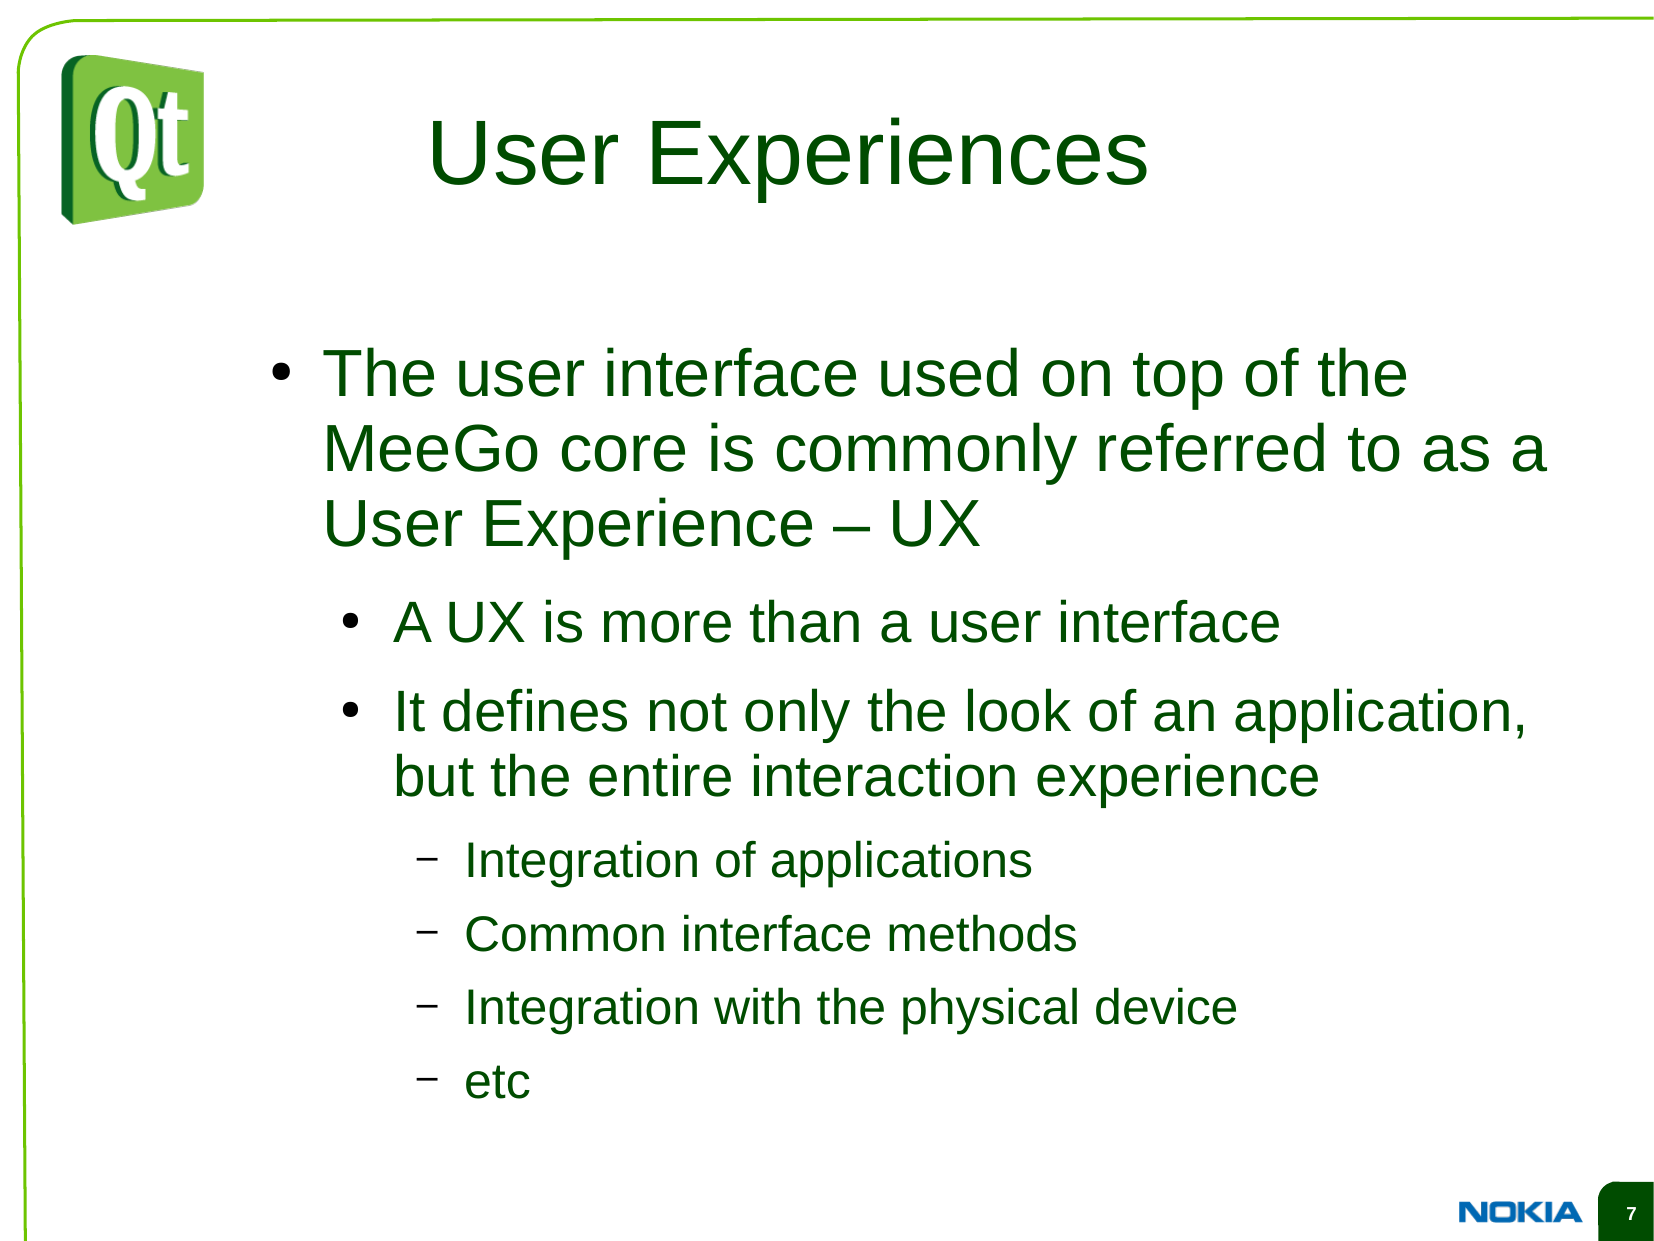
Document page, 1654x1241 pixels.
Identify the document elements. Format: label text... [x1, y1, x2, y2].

list The user interface used on top of the MeeGo core is commonly referred to as a User Experience – UX A UX is more than a user interface It defines not only the look of an application, but the entire interaction experience Integration of applications Common interface methods Integration with the physical device etc [251, 336, 1571, 1155]
picture [1459, 1201, 1583, 1223]
title User Experiences [251, 49, 1327, 257]
picture [61, 55, 204, 225]
